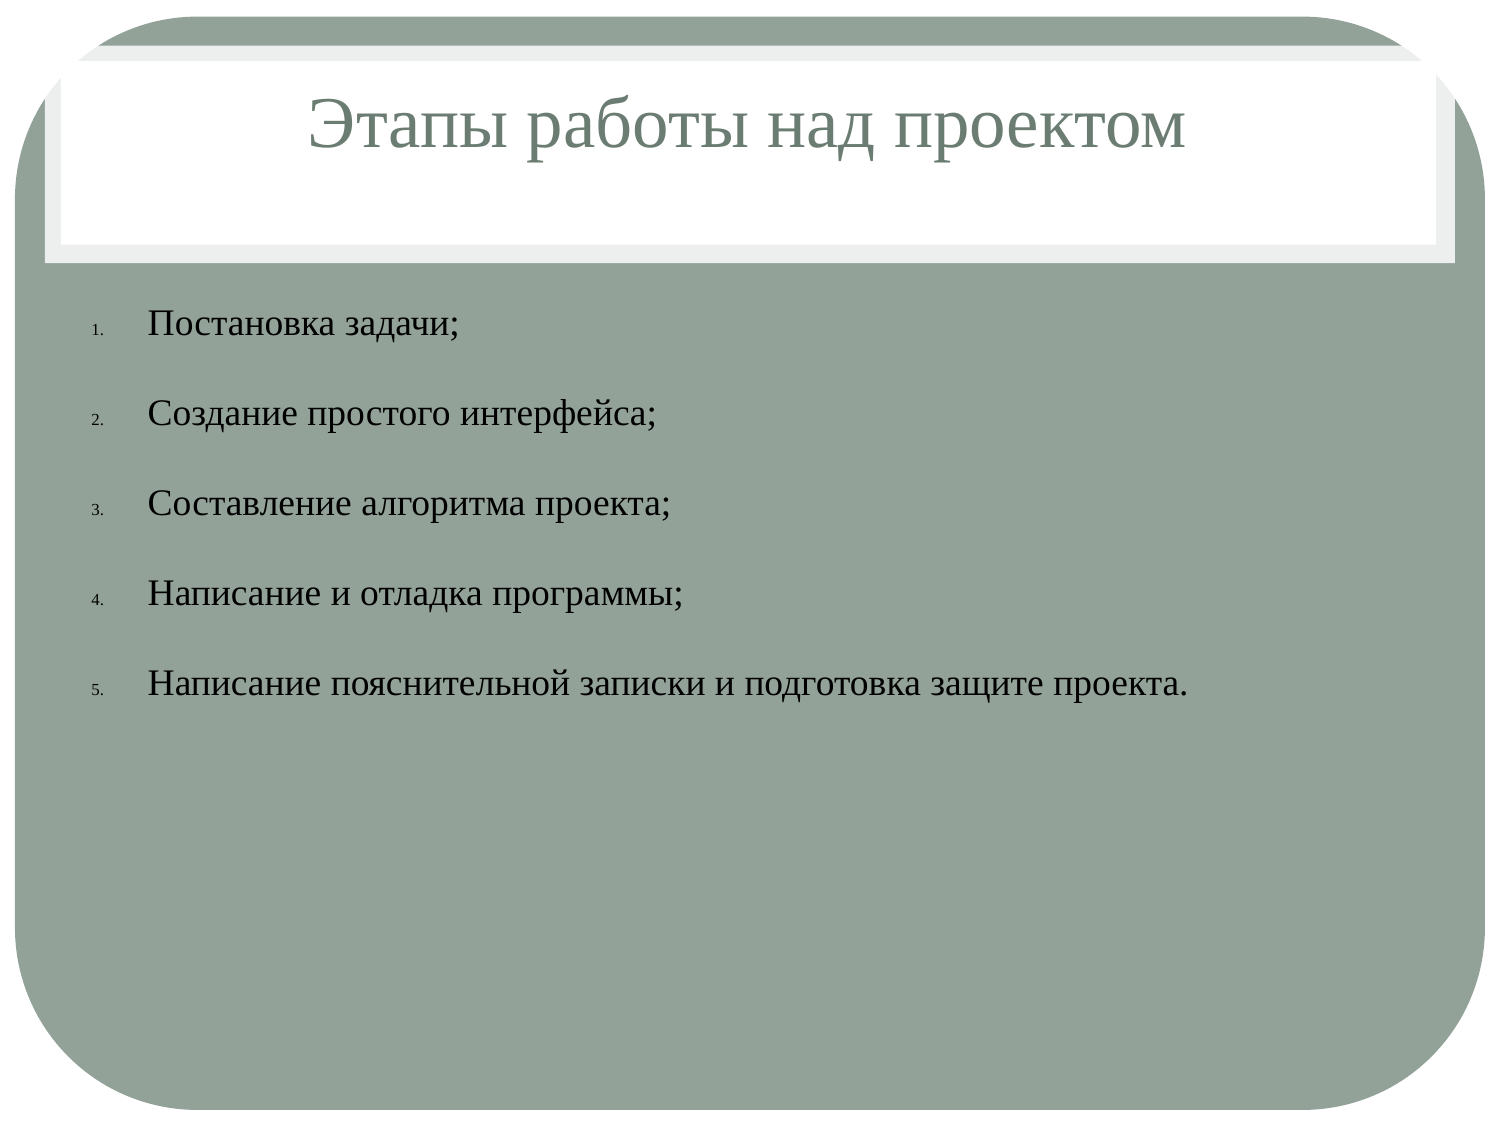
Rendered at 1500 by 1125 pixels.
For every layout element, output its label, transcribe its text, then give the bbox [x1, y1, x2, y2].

text_box Постановка задачи; Создание простого интерфейса; Составление алгоритма проекта; Написание и отладка программы; Написание пояснительной записки и подготовка защите проекта. [76, 290, 1424, 711]
title Этапы работы над проектом [69, 66, 1425, 238]
